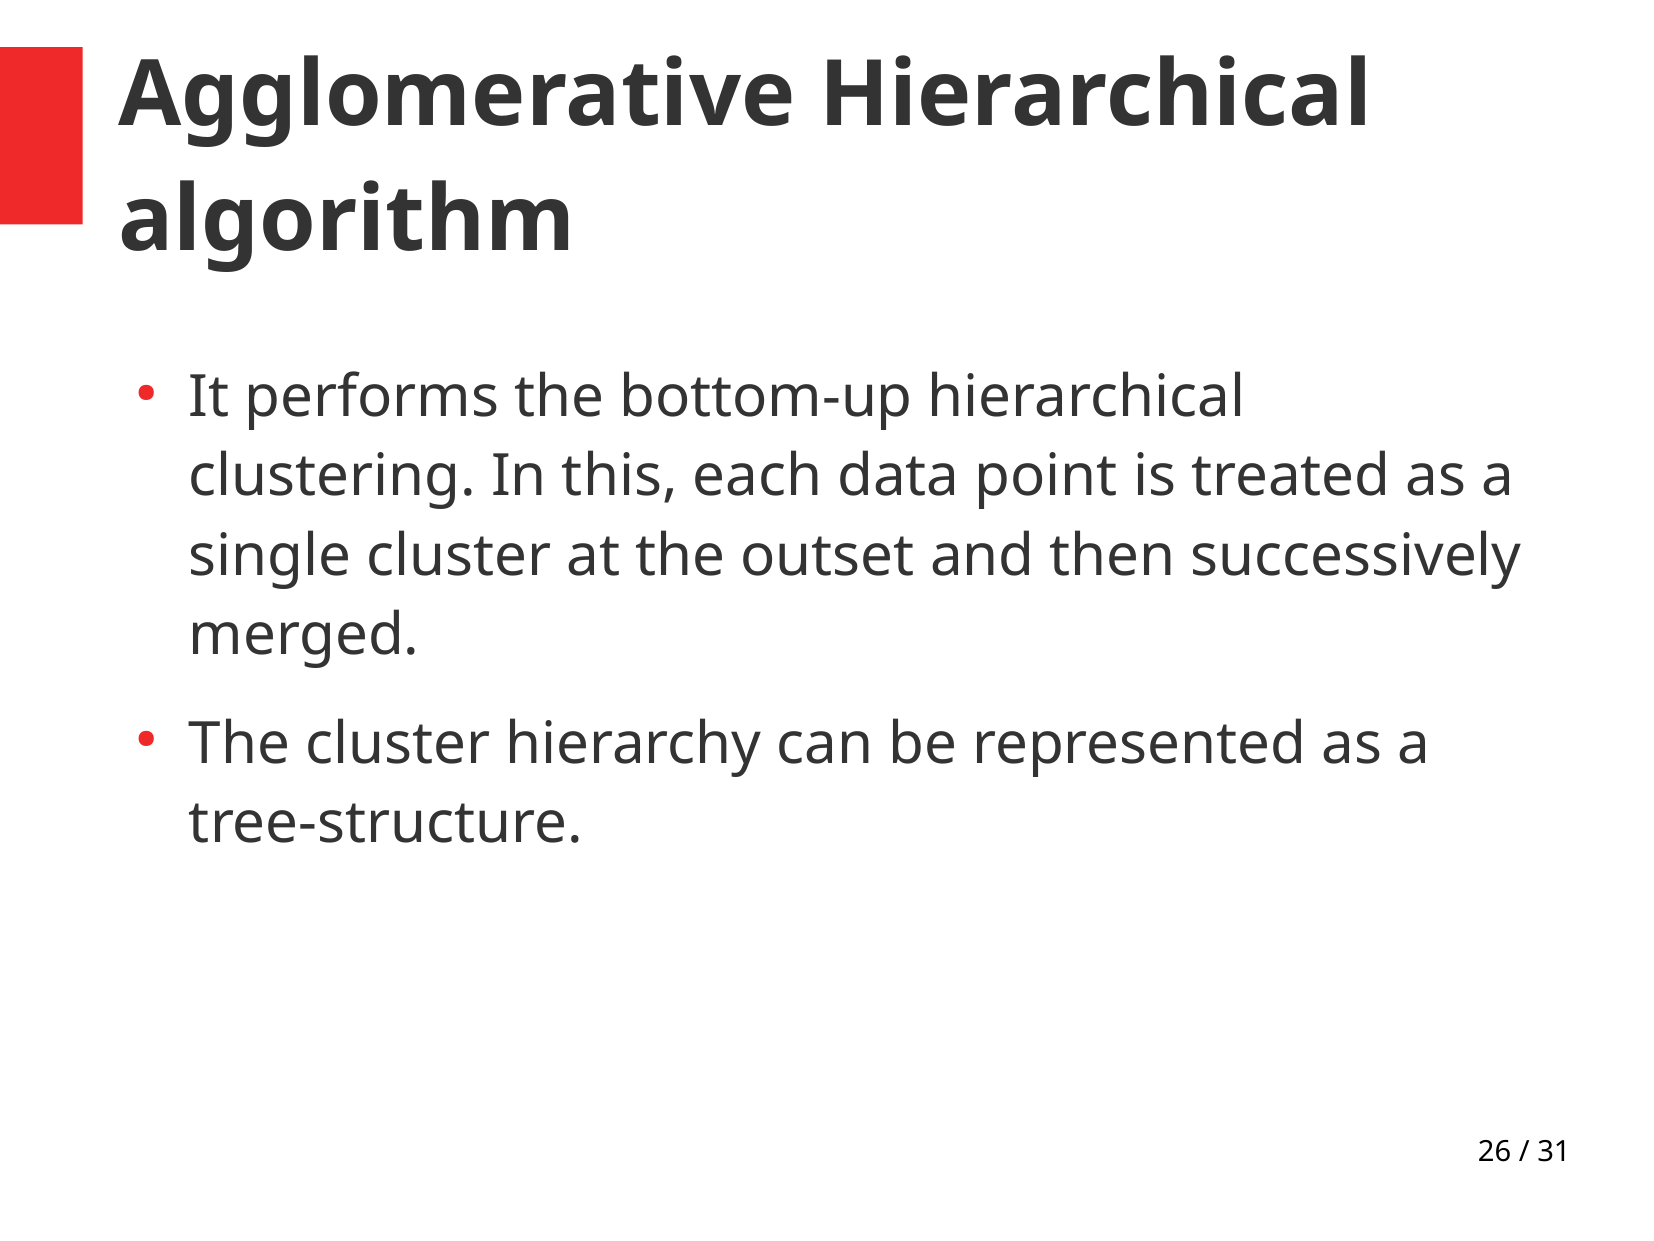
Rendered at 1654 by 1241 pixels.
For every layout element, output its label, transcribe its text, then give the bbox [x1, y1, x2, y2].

list It performs the bottom-up hierarchical clustering. In this, each data point is treated as a single cluster at the outset and then successively merged. The cluster hierarchy can be represented as a tree-structure. [118, 354, 1536, 1074]
title Agglomerative Hierarchical algorithm [118, 28, 1571, 278]
